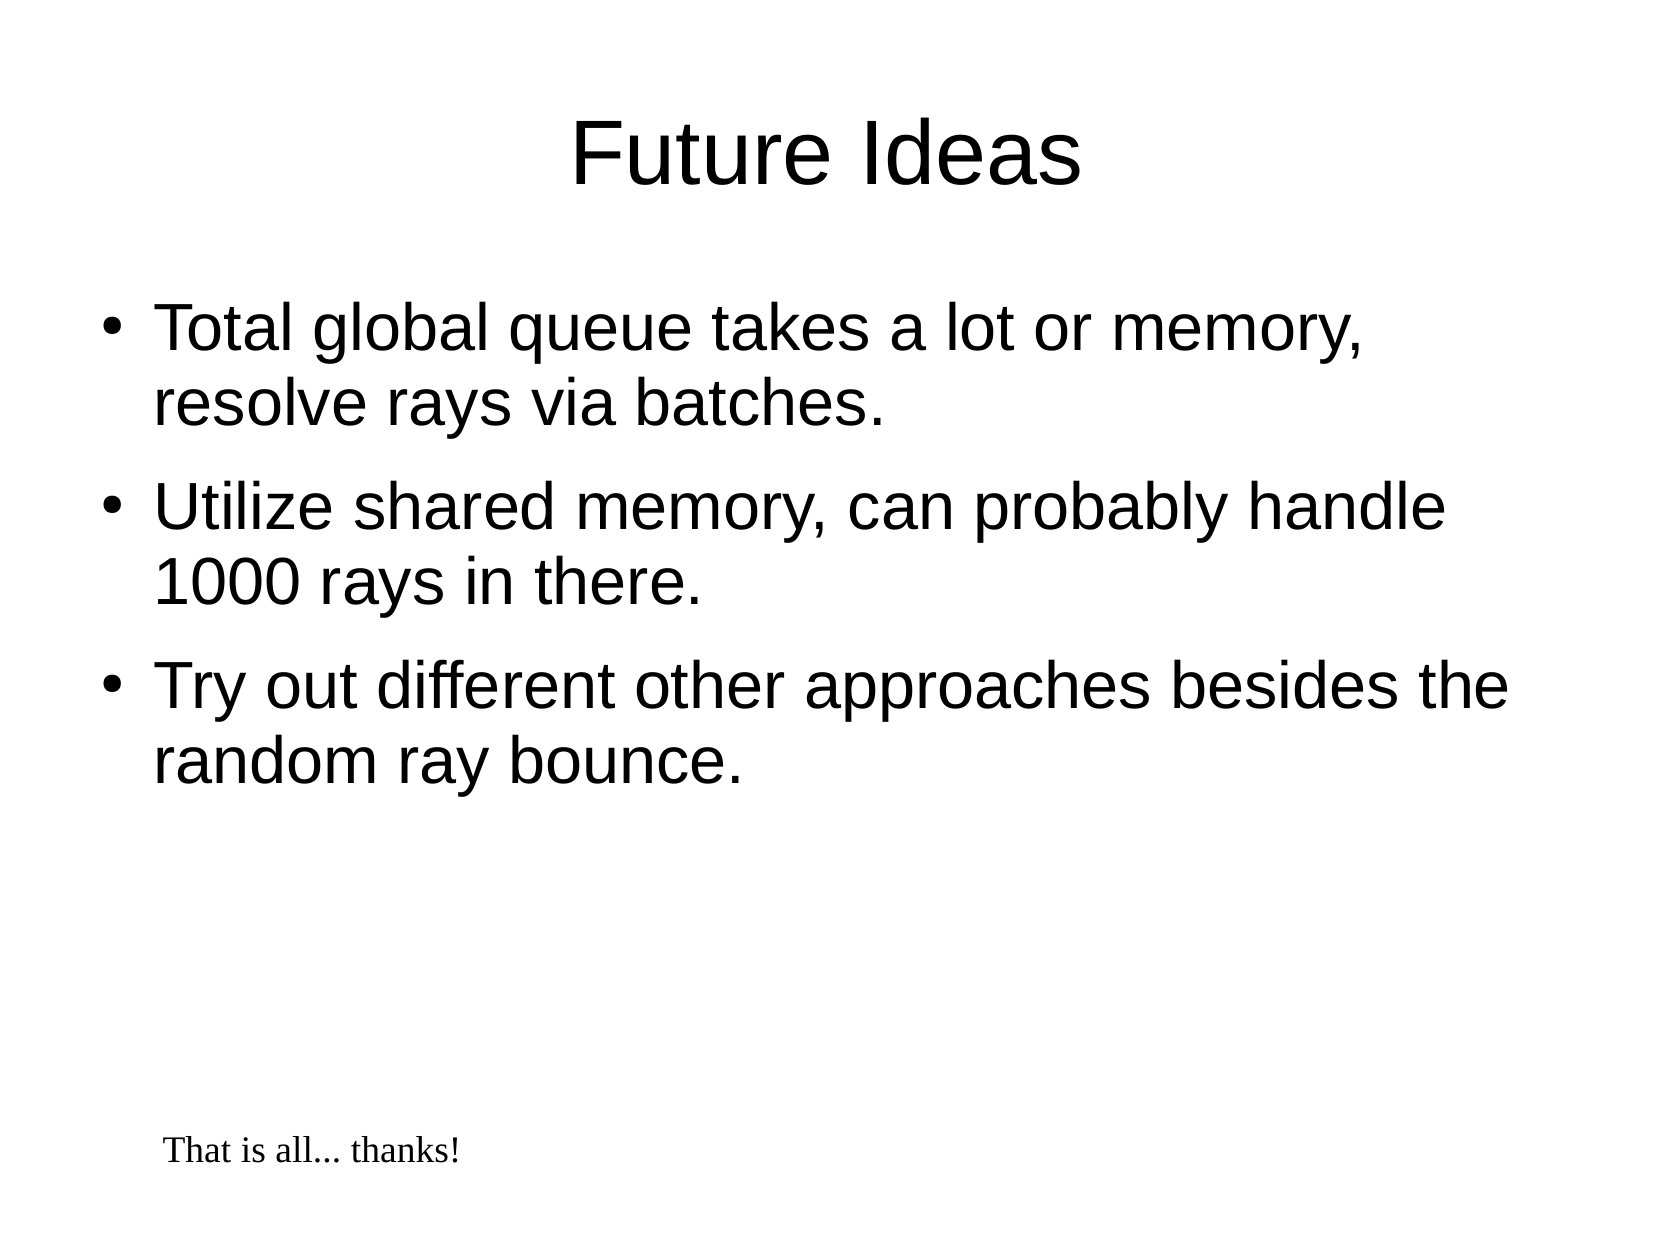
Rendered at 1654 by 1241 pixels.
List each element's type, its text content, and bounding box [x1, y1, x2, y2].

title Future Ideas [82, 49, 1571, 257]
text_box That is all... thanks! [147, 1122, 680, 1179]
list Total global queue takes a lot or memory, resolve rays via batches. Utilize shared memory, can probably handle 1000 rays in there. Try out different other approaches besides the random ray bounce. [82, 290, 1571, 1010]
